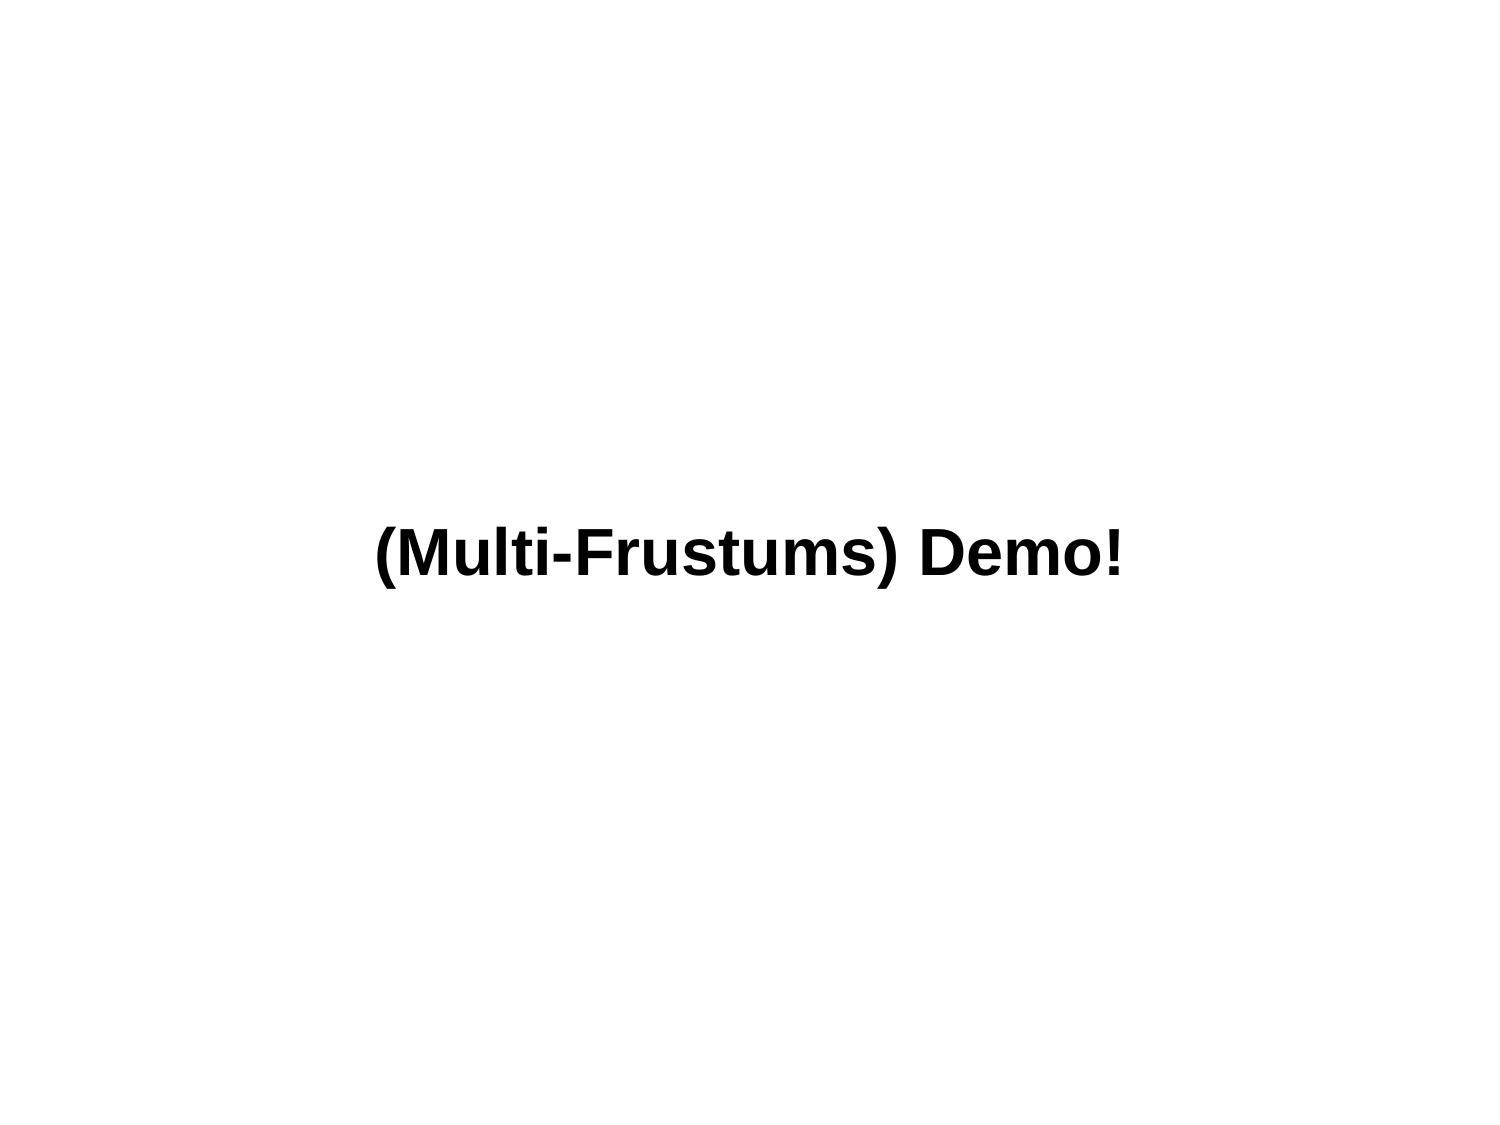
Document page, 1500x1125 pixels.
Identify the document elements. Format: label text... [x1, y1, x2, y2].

title (Multi-Frustums) Demo! [359, 502, 1170, 598]
